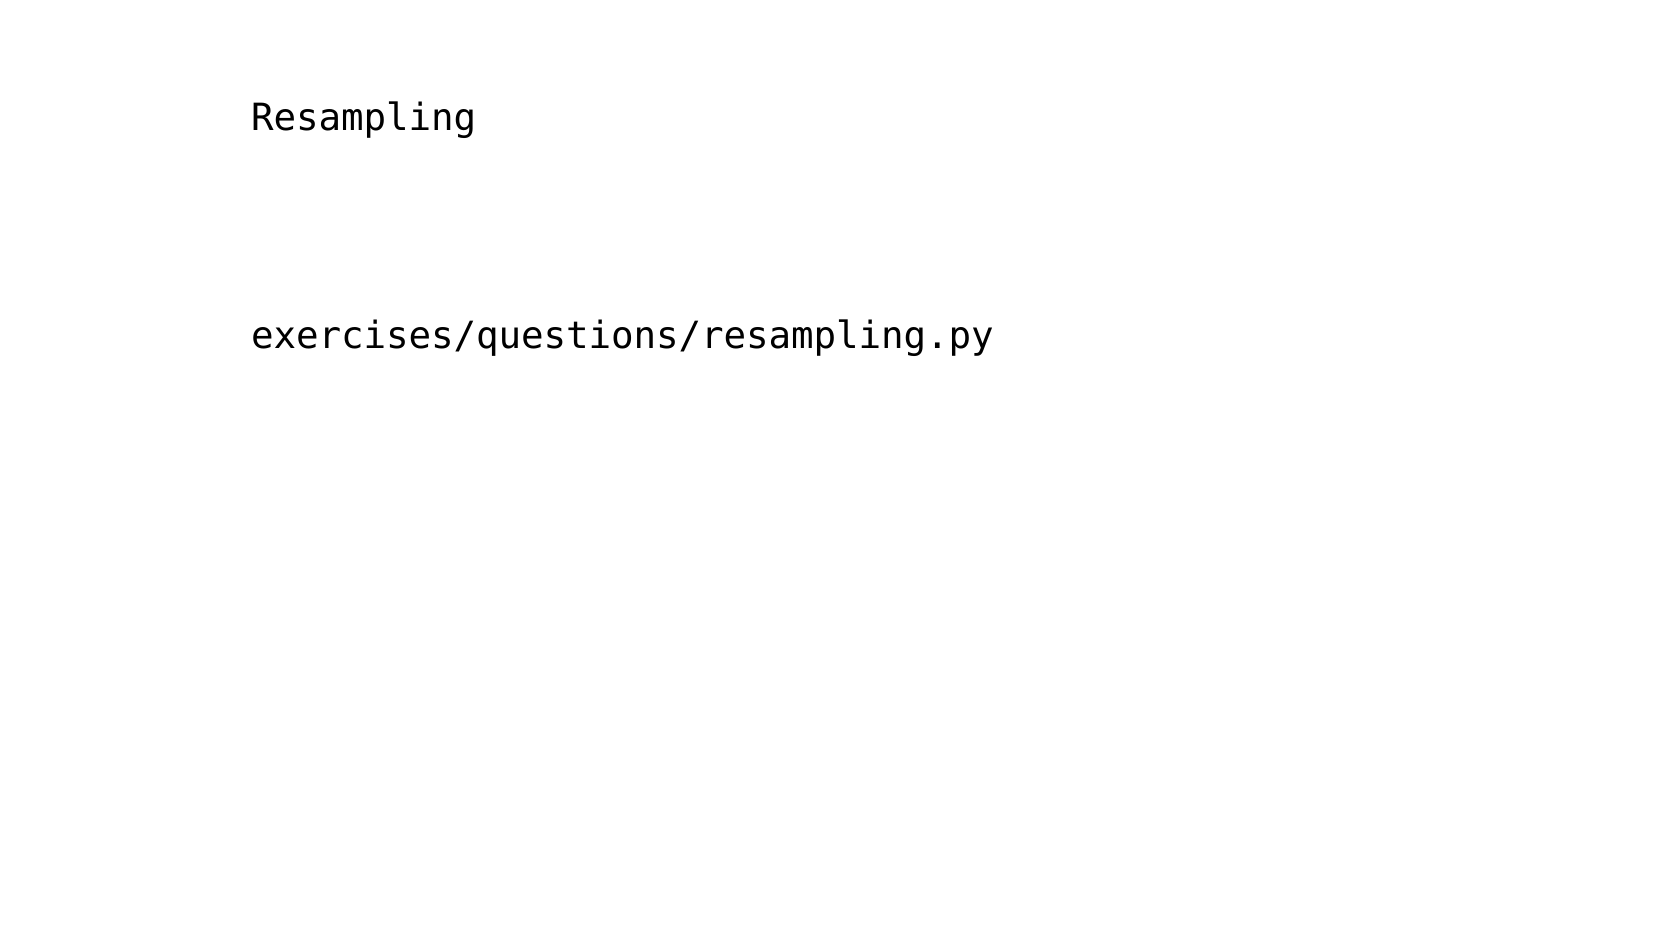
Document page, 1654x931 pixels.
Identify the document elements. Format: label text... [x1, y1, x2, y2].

text_box Resampling exercises/questions/resampling.py [236, 88, 1447, 365]
